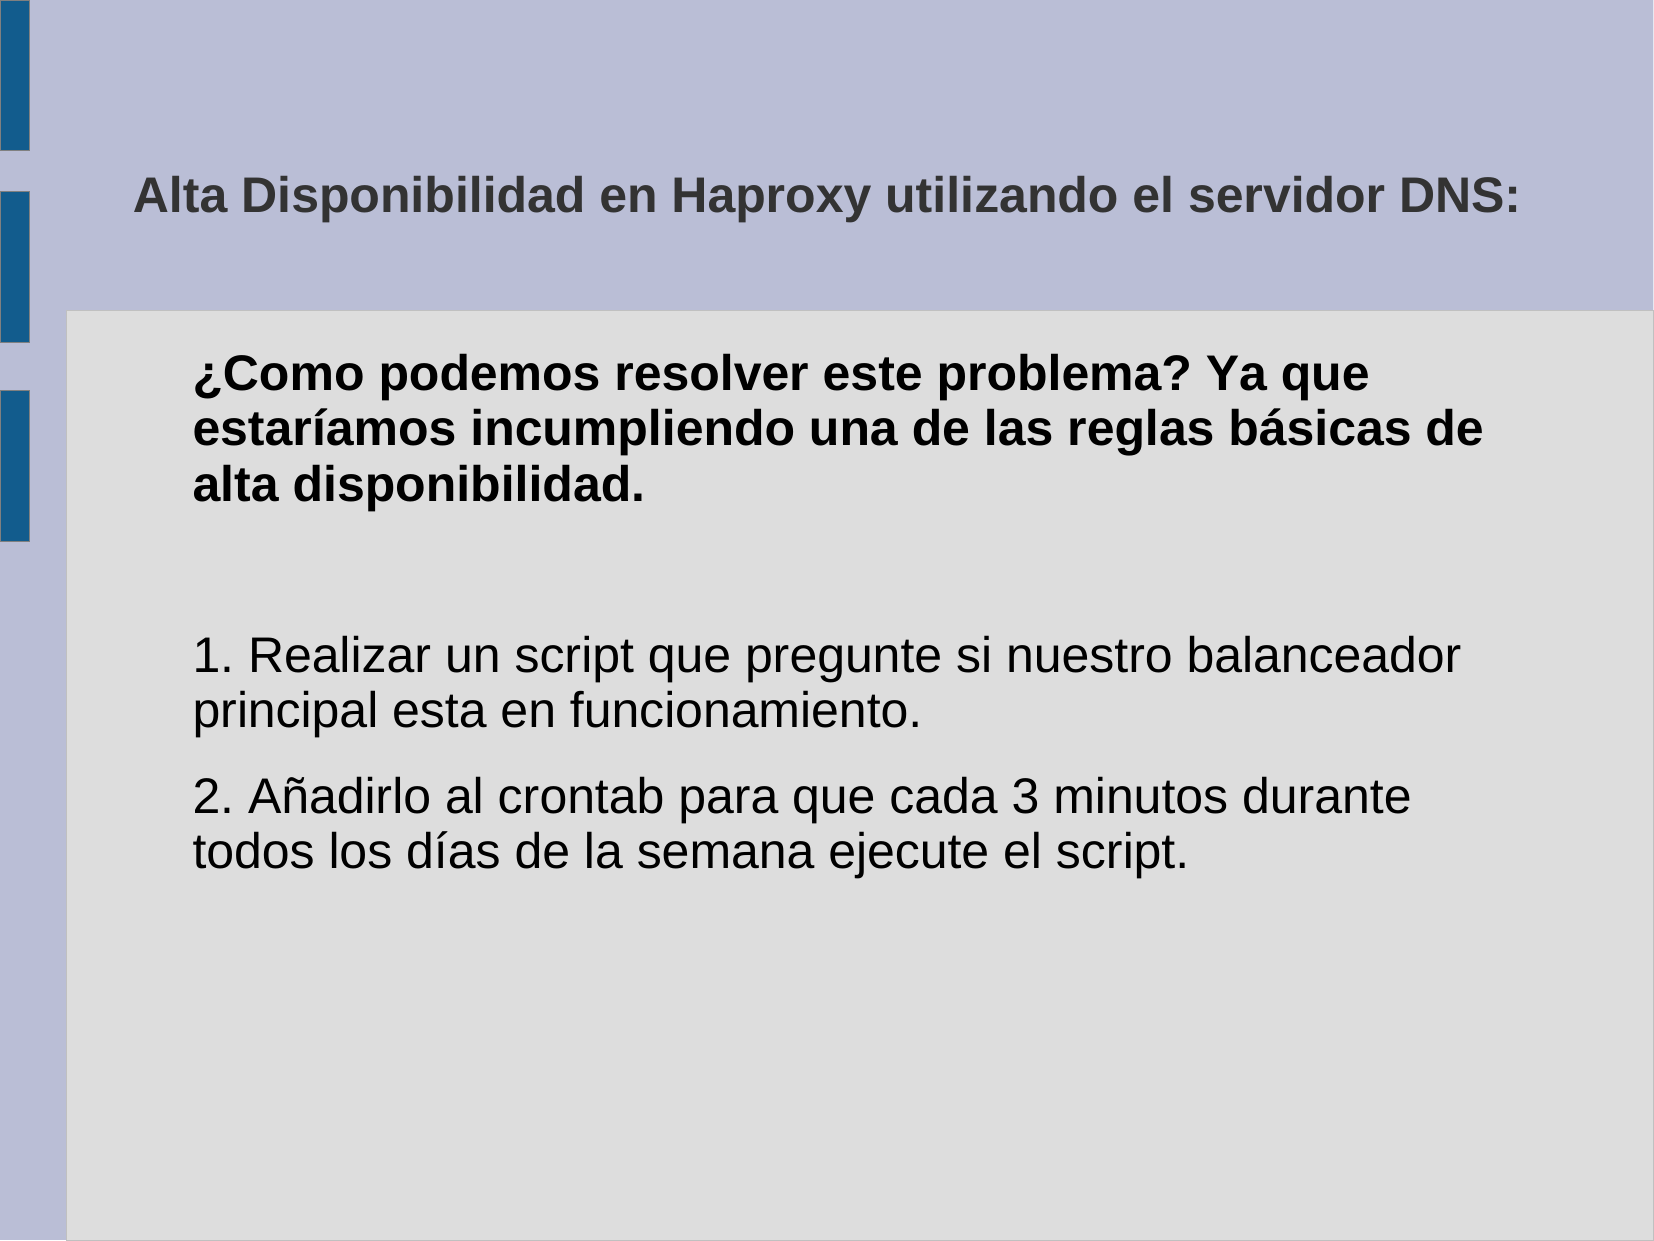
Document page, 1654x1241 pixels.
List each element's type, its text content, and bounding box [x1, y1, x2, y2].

list ¿Como podemos resolver este problema? Ya que estaríamos incumpliendo una de las reglas básicas de alta disponibilidad. 1. Realizar un script que pregunte si nuestro balanceador principal esta en funcionamiento. 2. Añadirlo al crontab para que cada 3 minutos durante todos los días de la semana ejecute el script. [121, 344, 1534, 1127]
title Alta Disponibilidad en Haproxy utilizando el servidor DNS: [121, 91, 1534, 299]
